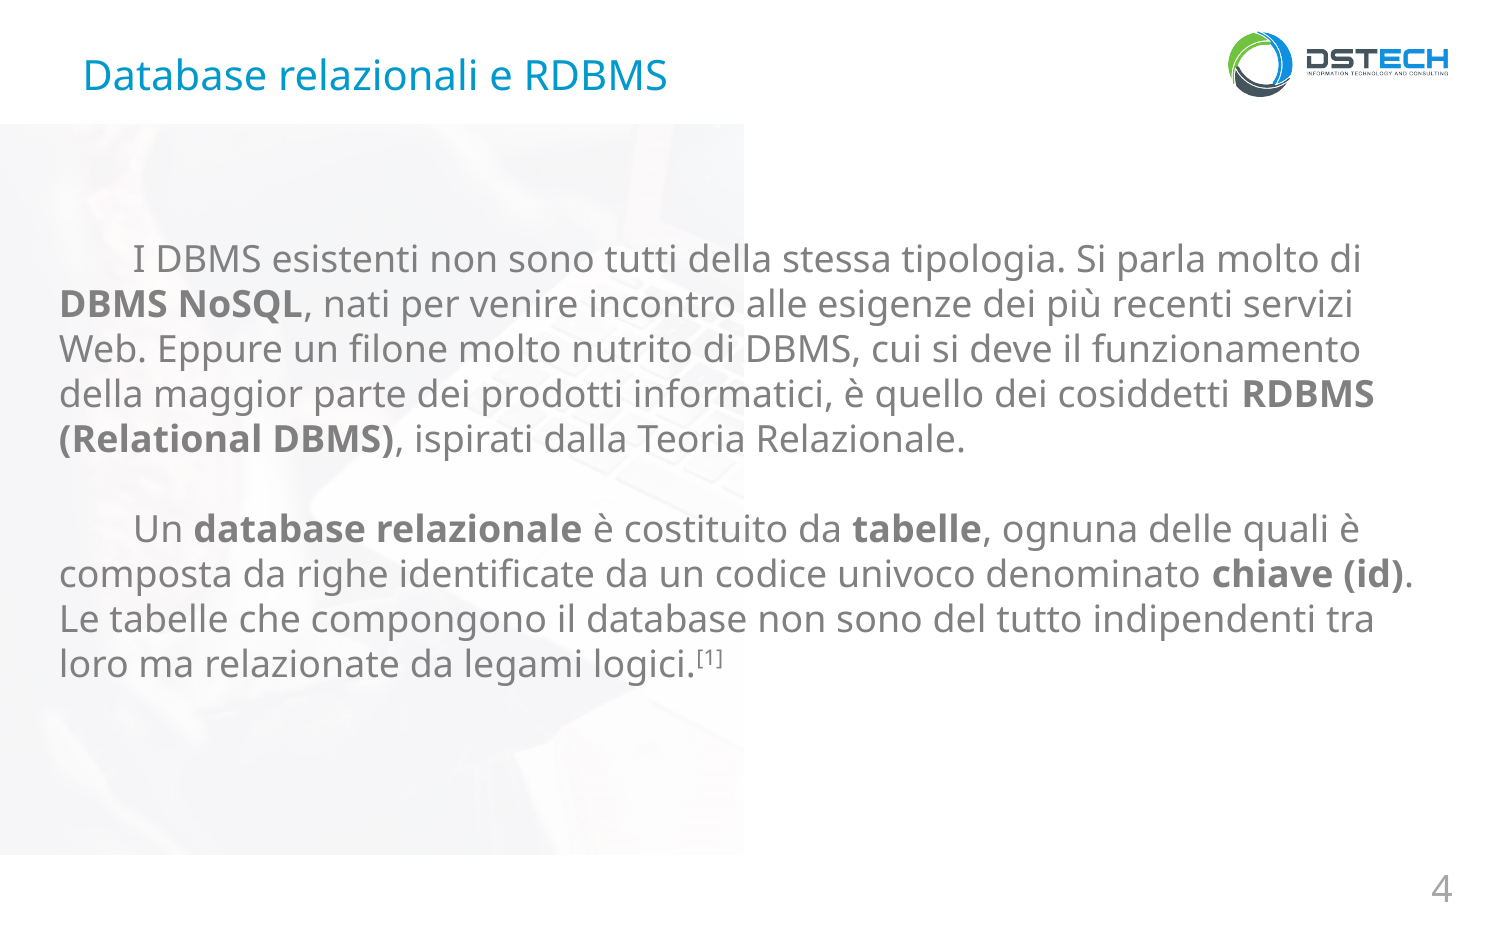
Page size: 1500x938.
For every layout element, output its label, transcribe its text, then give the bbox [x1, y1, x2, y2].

picture [0, 124, 744, 855]
text_box [744, 117, 1500, 855]
text_box Database relazionali e RDBMS [67, 41, 1034, 107]
picture [1228, 31, 1448, 97]
text_box 4 [1413, 864, 1460, 910]
text_box I DBMS esistenti non sono tutti della stessa tipologia. Si parla molto di DBMS NoSQL, nati per venire incontro alle esigenze dei più recenti servizi Web. Eppure un filone molto nutrito di DBMS, cui si deve il funzionamento della maggior parte dei prodotti informatici, è quello dei cosiddetti RDBMS (Relational DBMS), ispirati dalla Teoria Relazionale. Un database relazionale è costituito da tabelle, ognuna delle quali è composta da righe identificate da un codice univoco denominato chiave (id). Le tabelle che compongono il database non sono del tutto indipendenti tra loro ma relazionate da legami logici.[1] [59, 145, 1453, 871]
